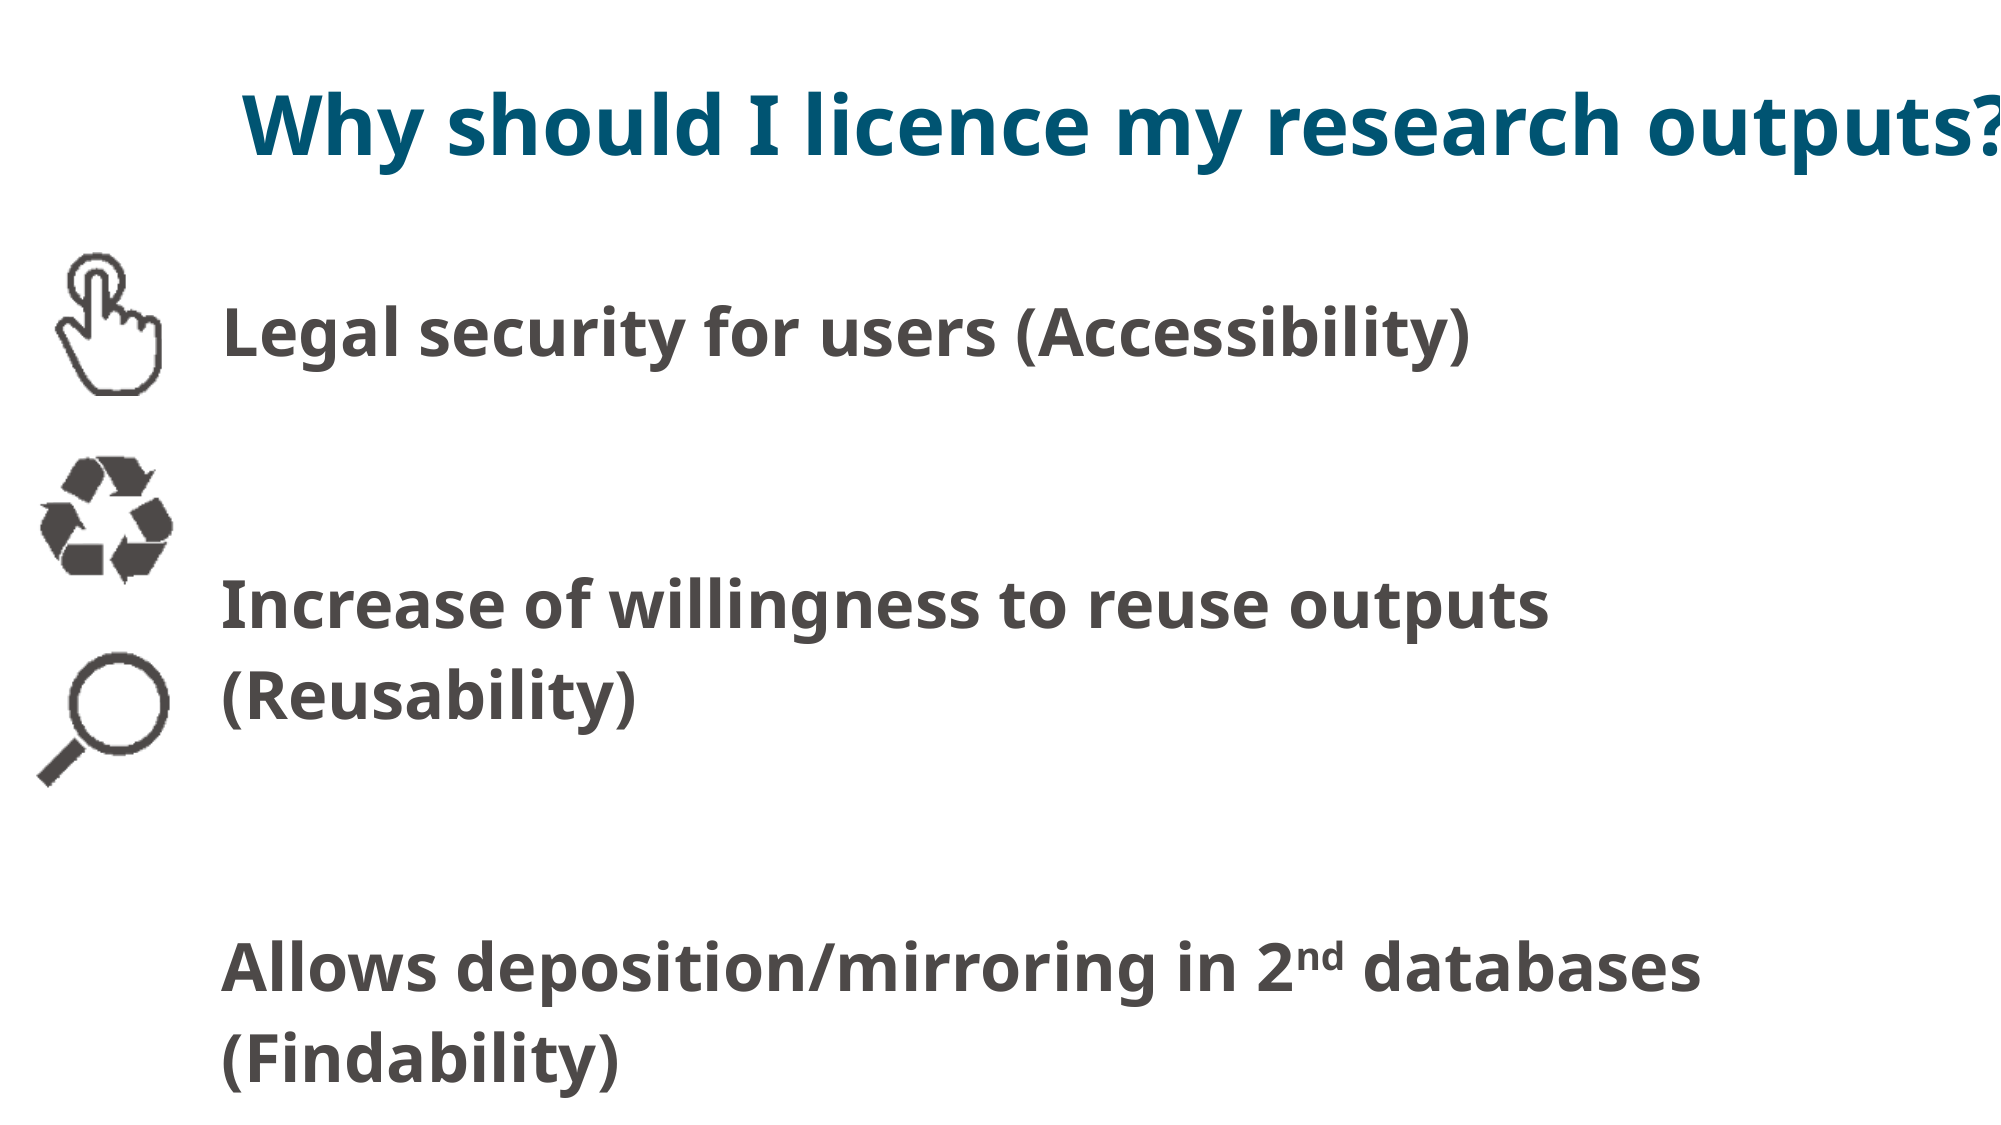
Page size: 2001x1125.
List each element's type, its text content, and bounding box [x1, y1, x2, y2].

picture [35, 251, 176, 396]
picture [36, 443, 178, 591]
picture [35, 649, 176, 794]
text_box Legal security for users (Accessibility) Increase of willingness to reuse outputs (Reusability) Allows deposition/mirroring in 2nd databases (Findability) [171, 277, 1908, 1117]
text_box Why should I licence my research outputs? [227, 59, 1773, 212]
